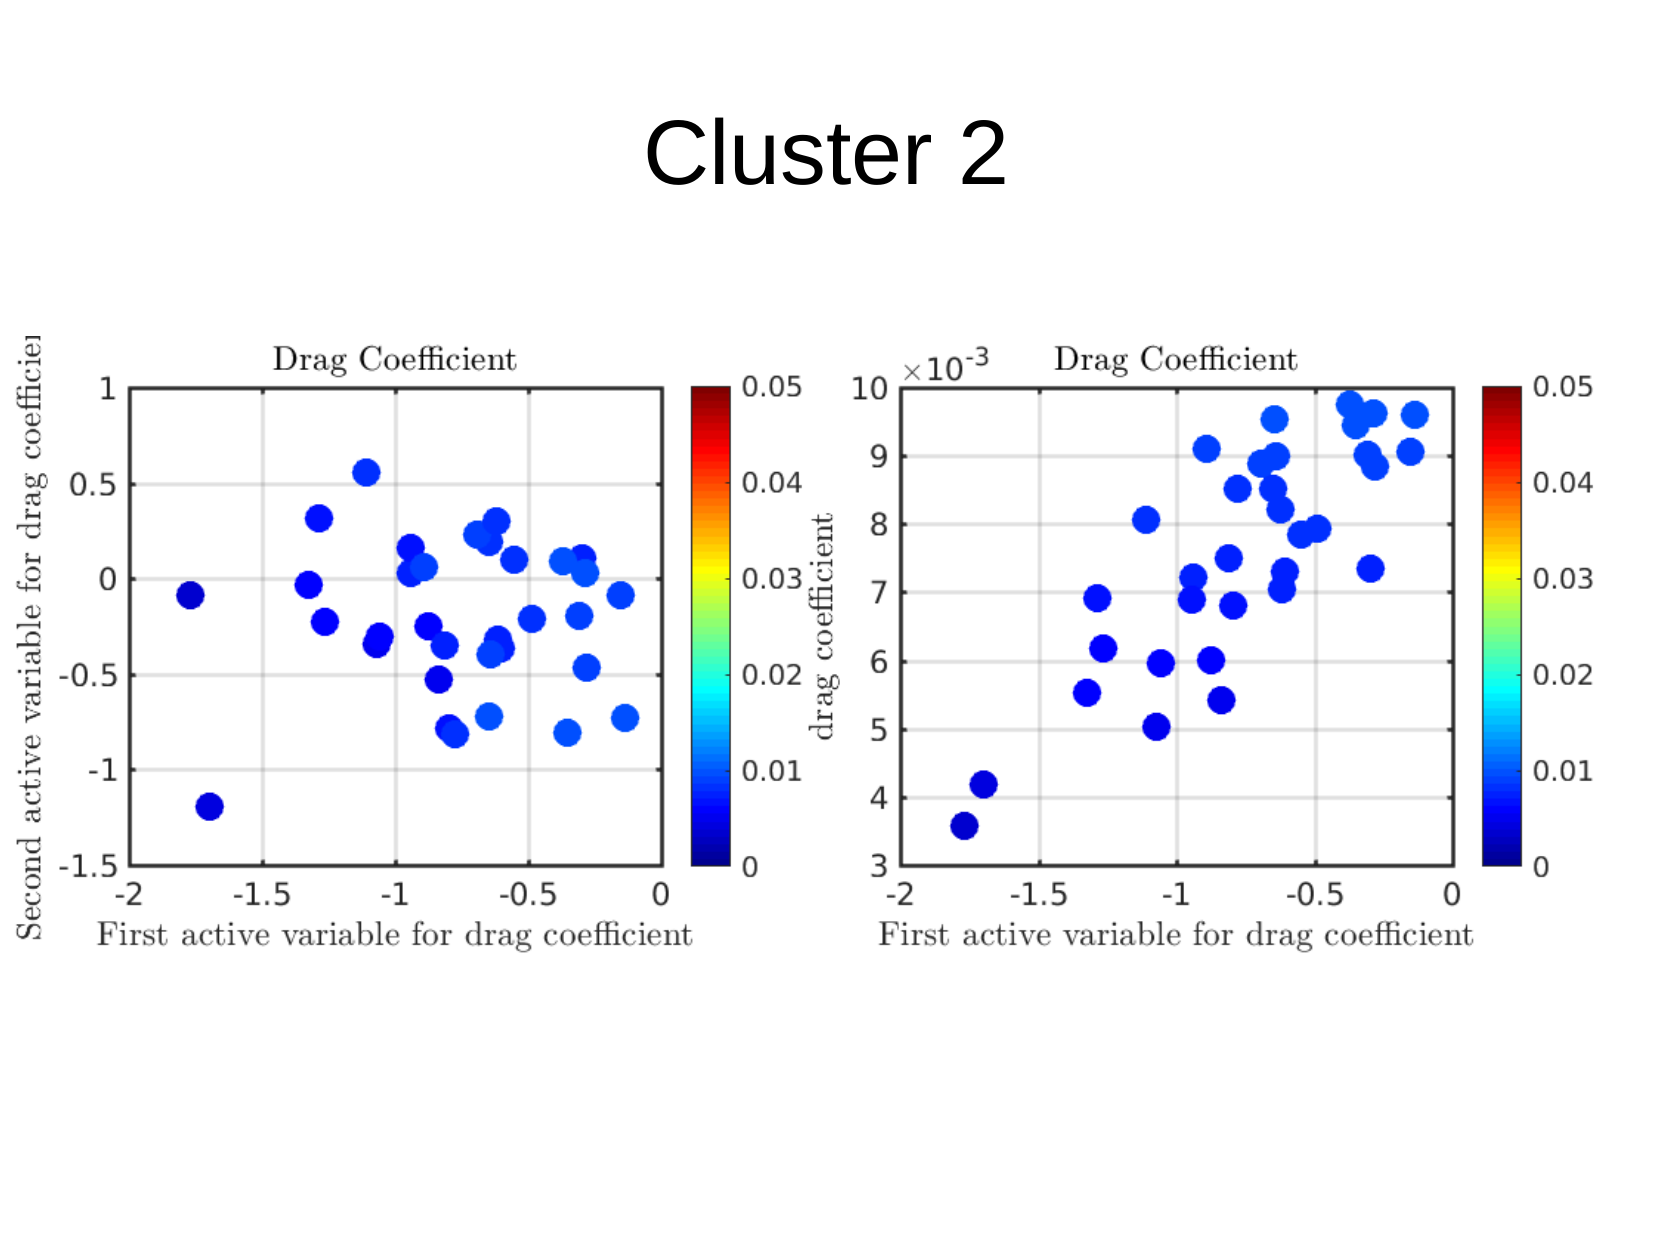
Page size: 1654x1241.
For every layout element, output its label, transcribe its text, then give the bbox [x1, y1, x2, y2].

picture [11, 336, 1630, 957]
title Cluster 2 [82, 49, 1571, 257]
